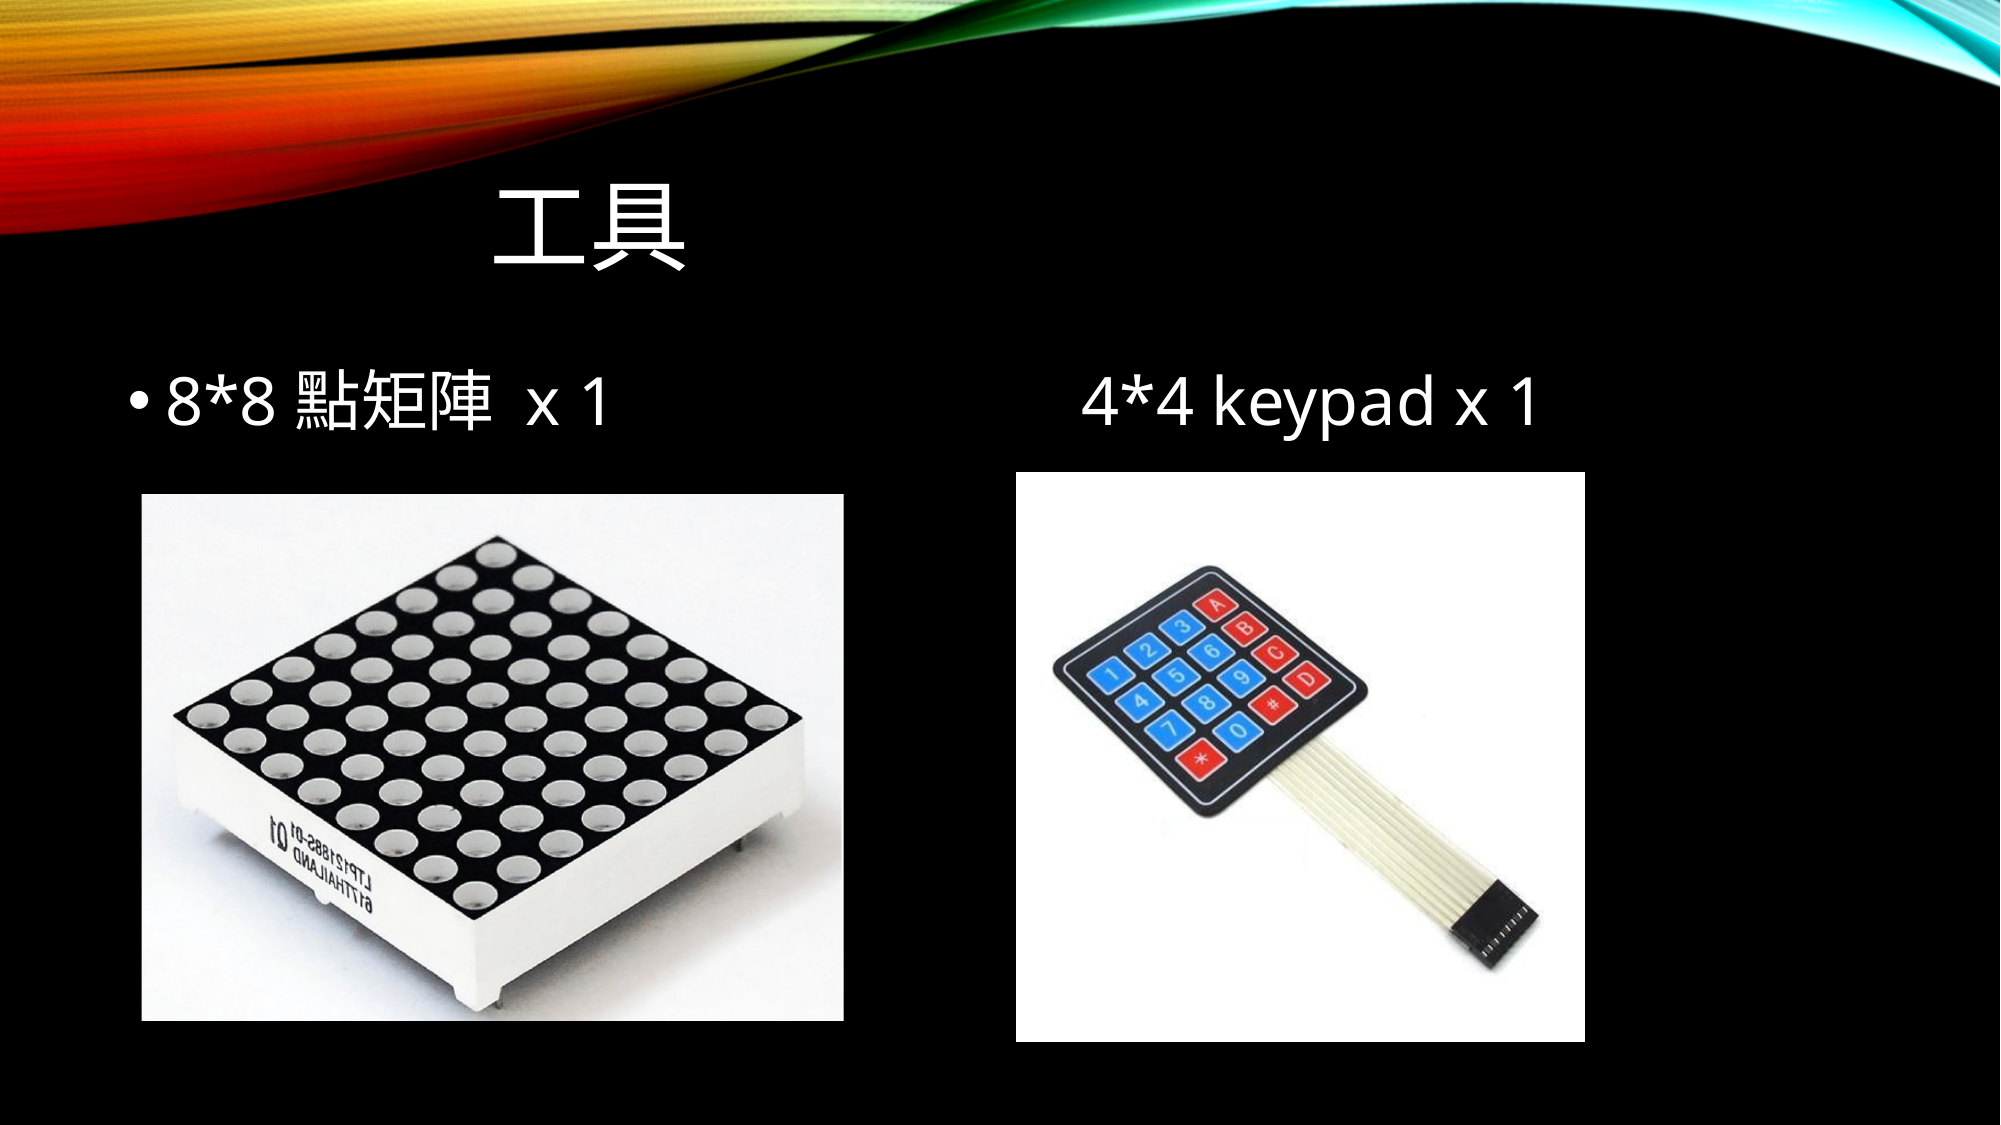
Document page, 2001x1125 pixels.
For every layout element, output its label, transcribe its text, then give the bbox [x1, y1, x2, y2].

picture [141, 494, 844, 1021]
picture [1016, 472, 1585, 1042]
list 8*8點矩陣 x 1 4*4 keypad x 1 [112, 360, 1888, 1021]
title 工具 [474, 125, 1888, 338]
